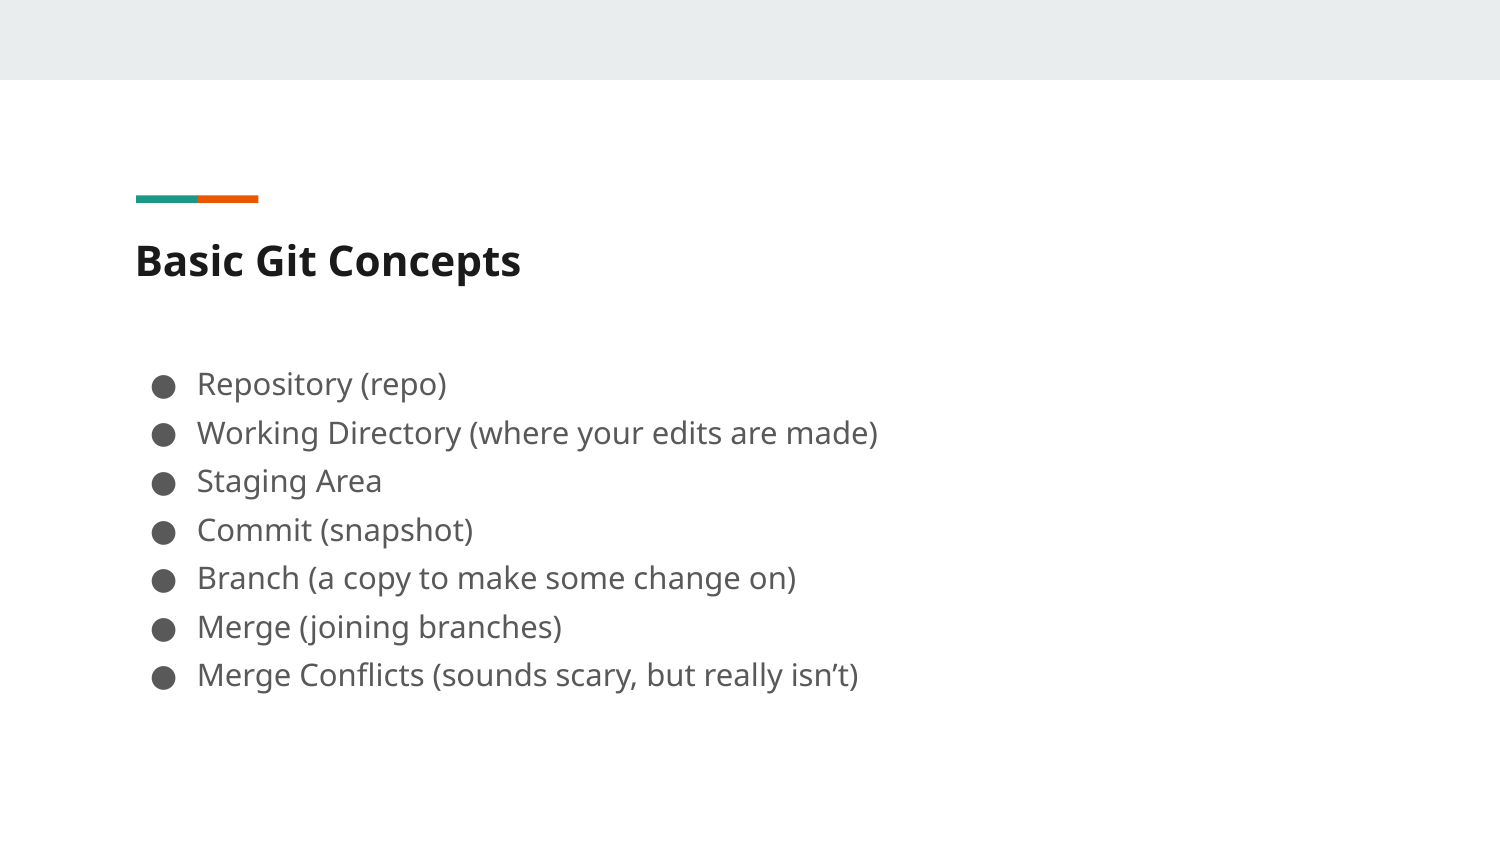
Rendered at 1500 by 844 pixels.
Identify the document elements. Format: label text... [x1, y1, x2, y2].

title Basic Git Concepts [119, 216, 1381, 305]
list Repository (repo) Working Directory (where your edits are made) Staging Area Commit (snapshot) Branch (a copy to make some change on) Merge (joining branches) Merge Conflicts (sounds scary, but really isn’t) [119, 341, 1226, 712]
